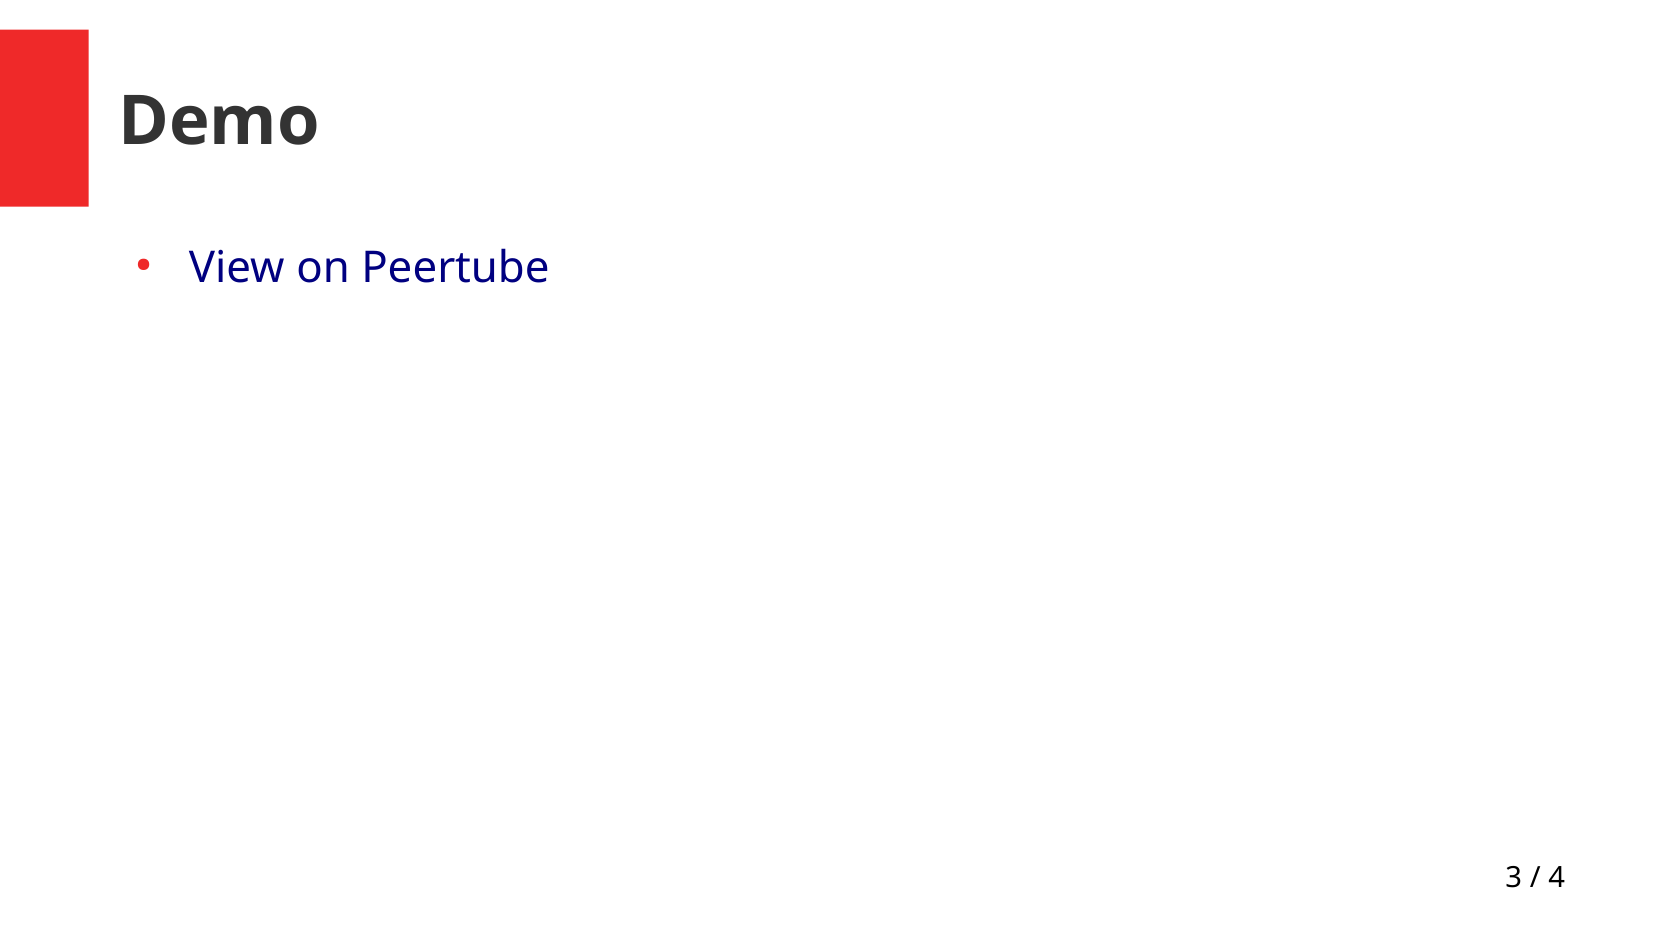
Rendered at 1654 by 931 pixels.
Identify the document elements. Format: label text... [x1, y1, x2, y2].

title Demo [118, 29, 1595, 207]
list View on Peertube [118, 236, 1595, 798]
